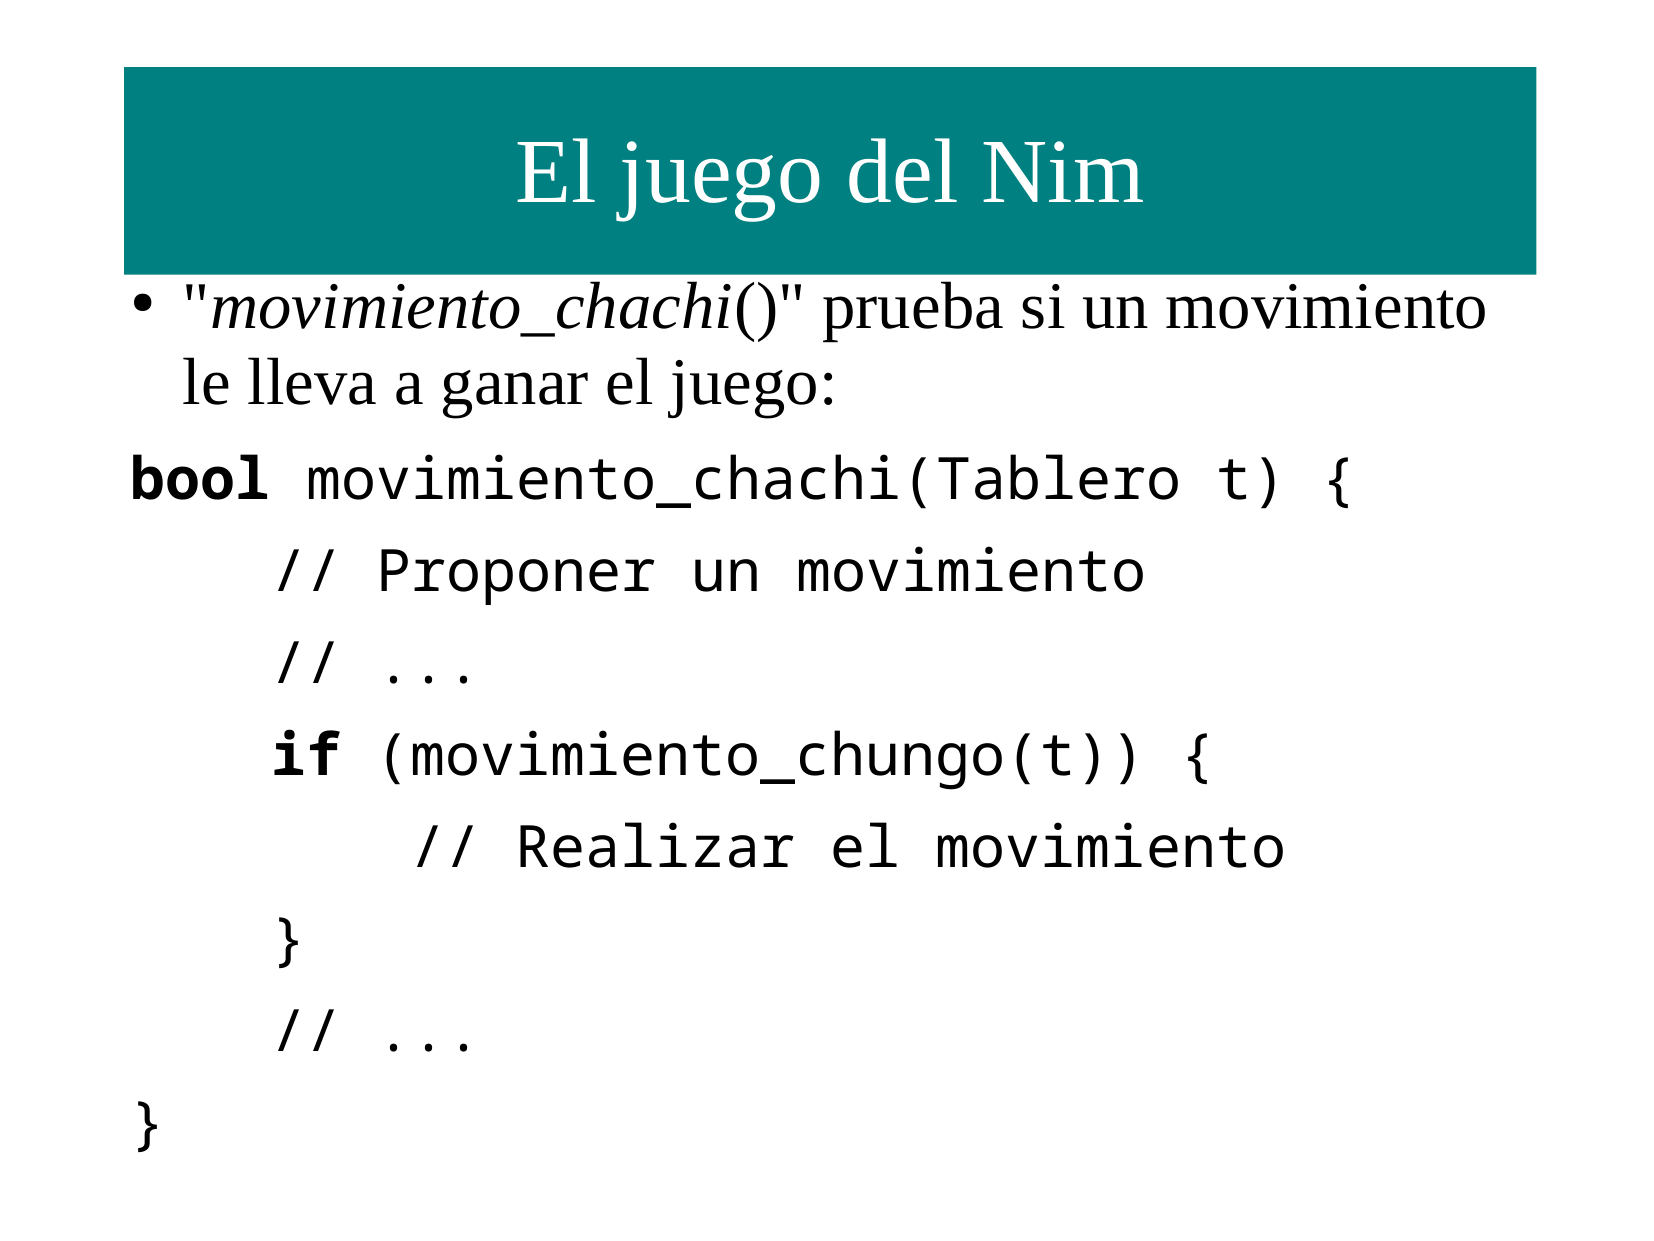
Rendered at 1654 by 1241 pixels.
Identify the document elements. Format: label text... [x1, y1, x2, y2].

text_box El juego del Nim [124, 118, 1537, 224]
text_box [124, 224, 1537, 275]
text_box "movimiento_chachi()" [118, 88, 124, 193]
text_box "movimiento_chachi()" prueba si un movimiento le lleva a ganar el juego: bool movimiento_chachi(Tablero t) { // Proponer un movimiento // ... if (movimiento_chungo(t)) { // Realizar el movimiento } // ... } [113, 267, 1526, 1157]
text_box [124, 67, 1537, 118]
